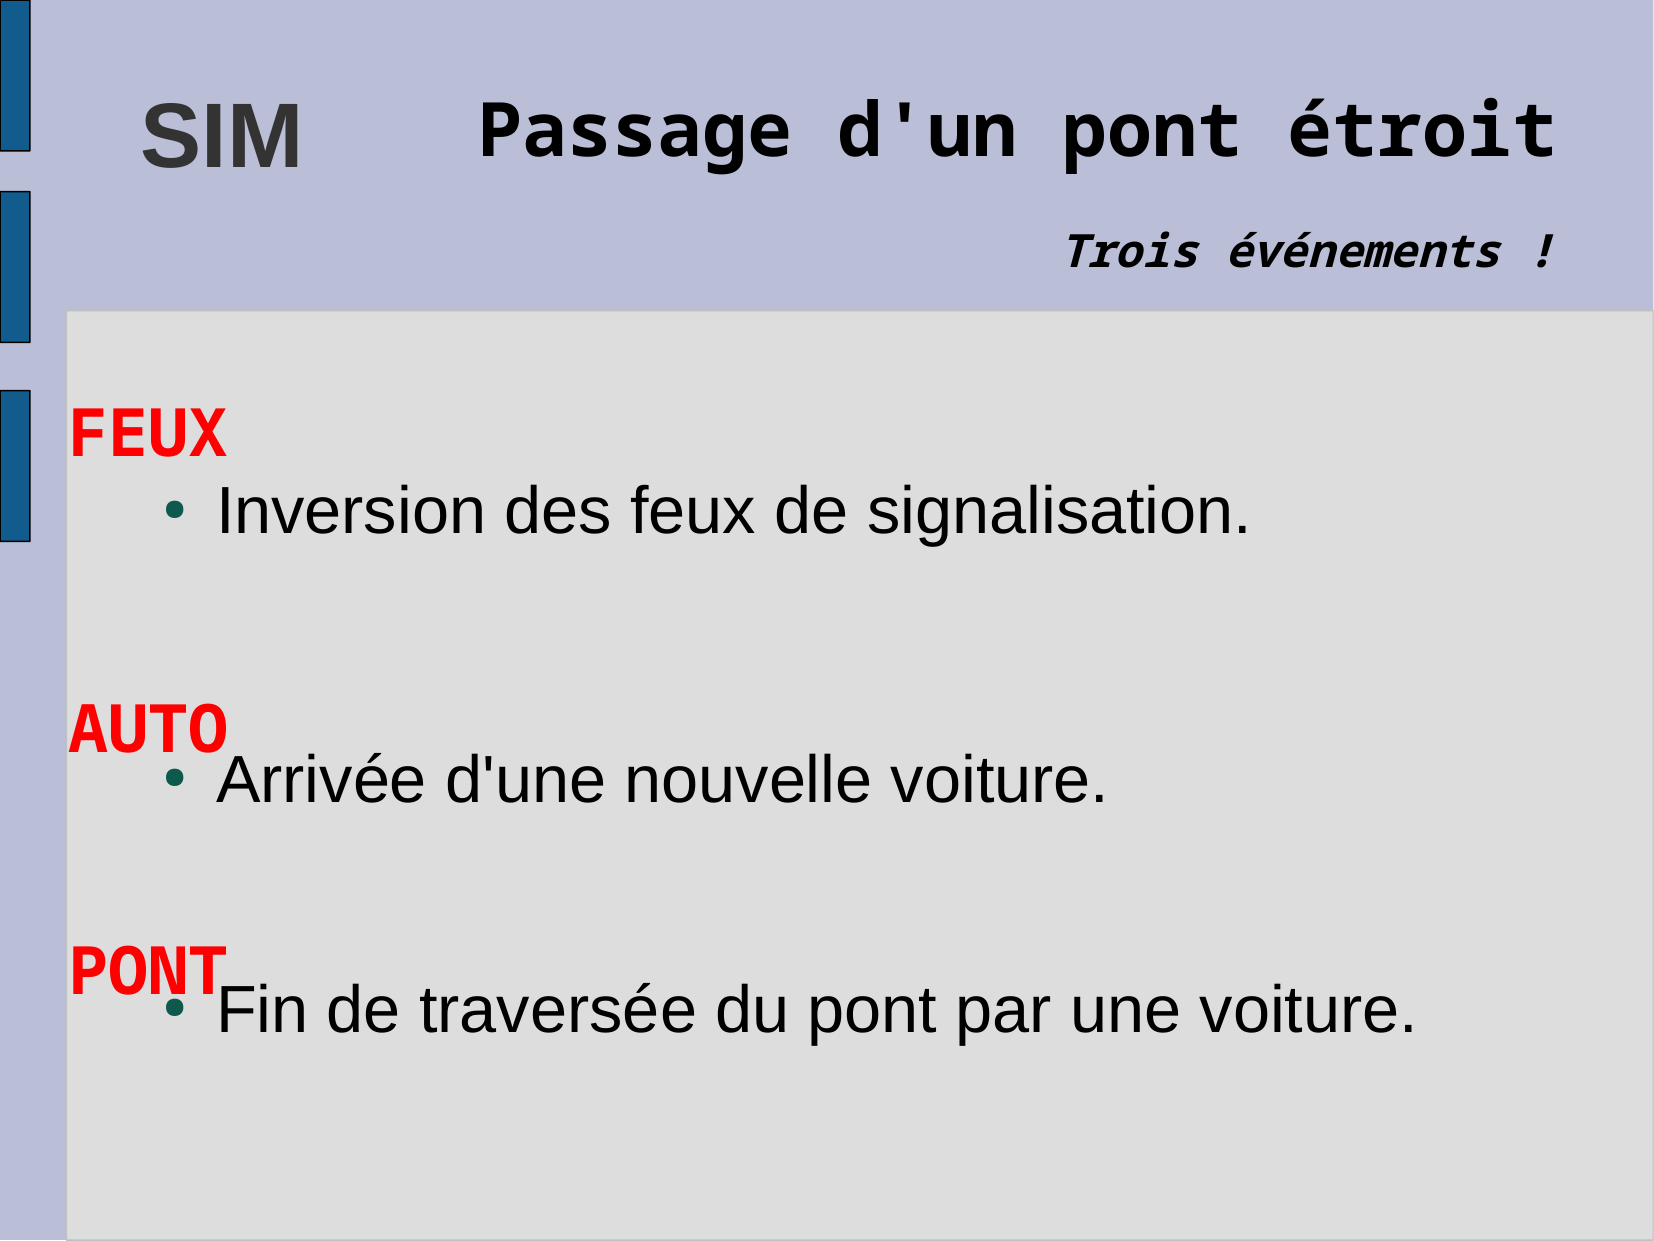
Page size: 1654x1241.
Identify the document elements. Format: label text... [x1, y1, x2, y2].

text_box PONT [68, 922, 229, 1011]
title SIM [74, 51, 371, 223]
text_box FEUX [68, 385, 229, 474]
list Inversion des feux de signalisation. Arrivée d'une nouvelle voiture. Fin de traversée du pont par une voiture. [145, 474, 1632, 1059]
text_box AUTO [68, 680, 229, 769]
text_box Trois événements ! [1060, 218, 1556, 279]
text_box Passage d'un pont étroit [477, 76, 1565, 175]
